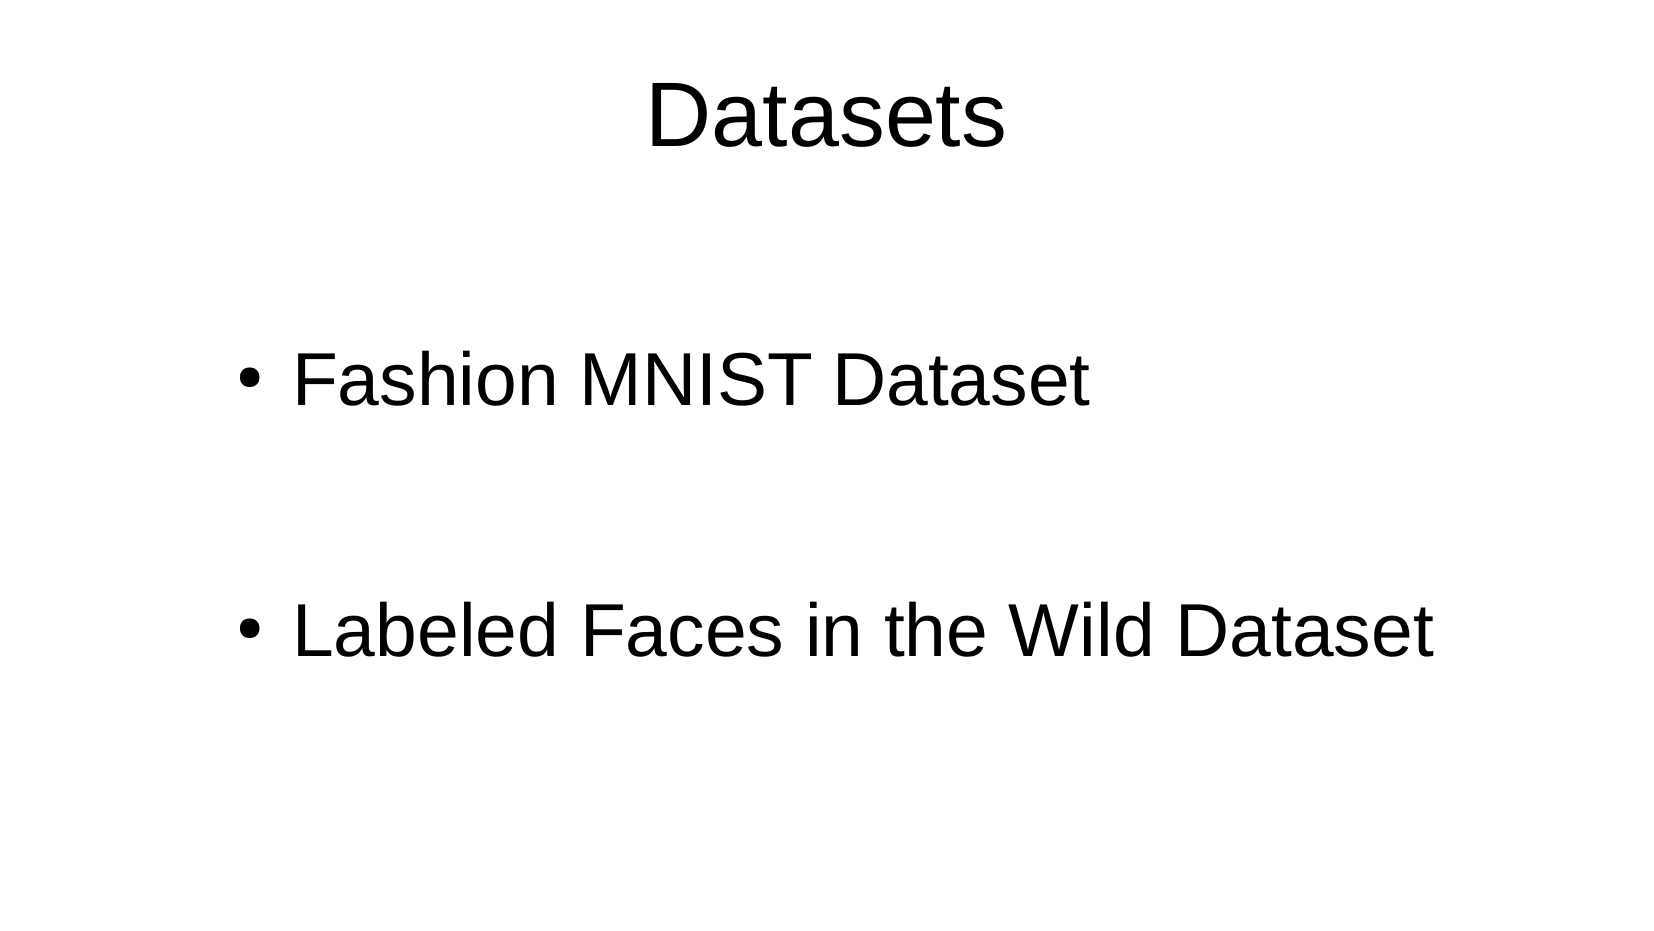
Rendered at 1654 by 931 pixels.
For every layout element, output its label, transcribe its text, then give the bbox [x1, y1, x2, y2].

title Datasets [82, 37, 1571, 193]
subtitle Fashion MNIST Dataset Labeled Faces in the Wild Dataset [236, 235, 1492, 775]
